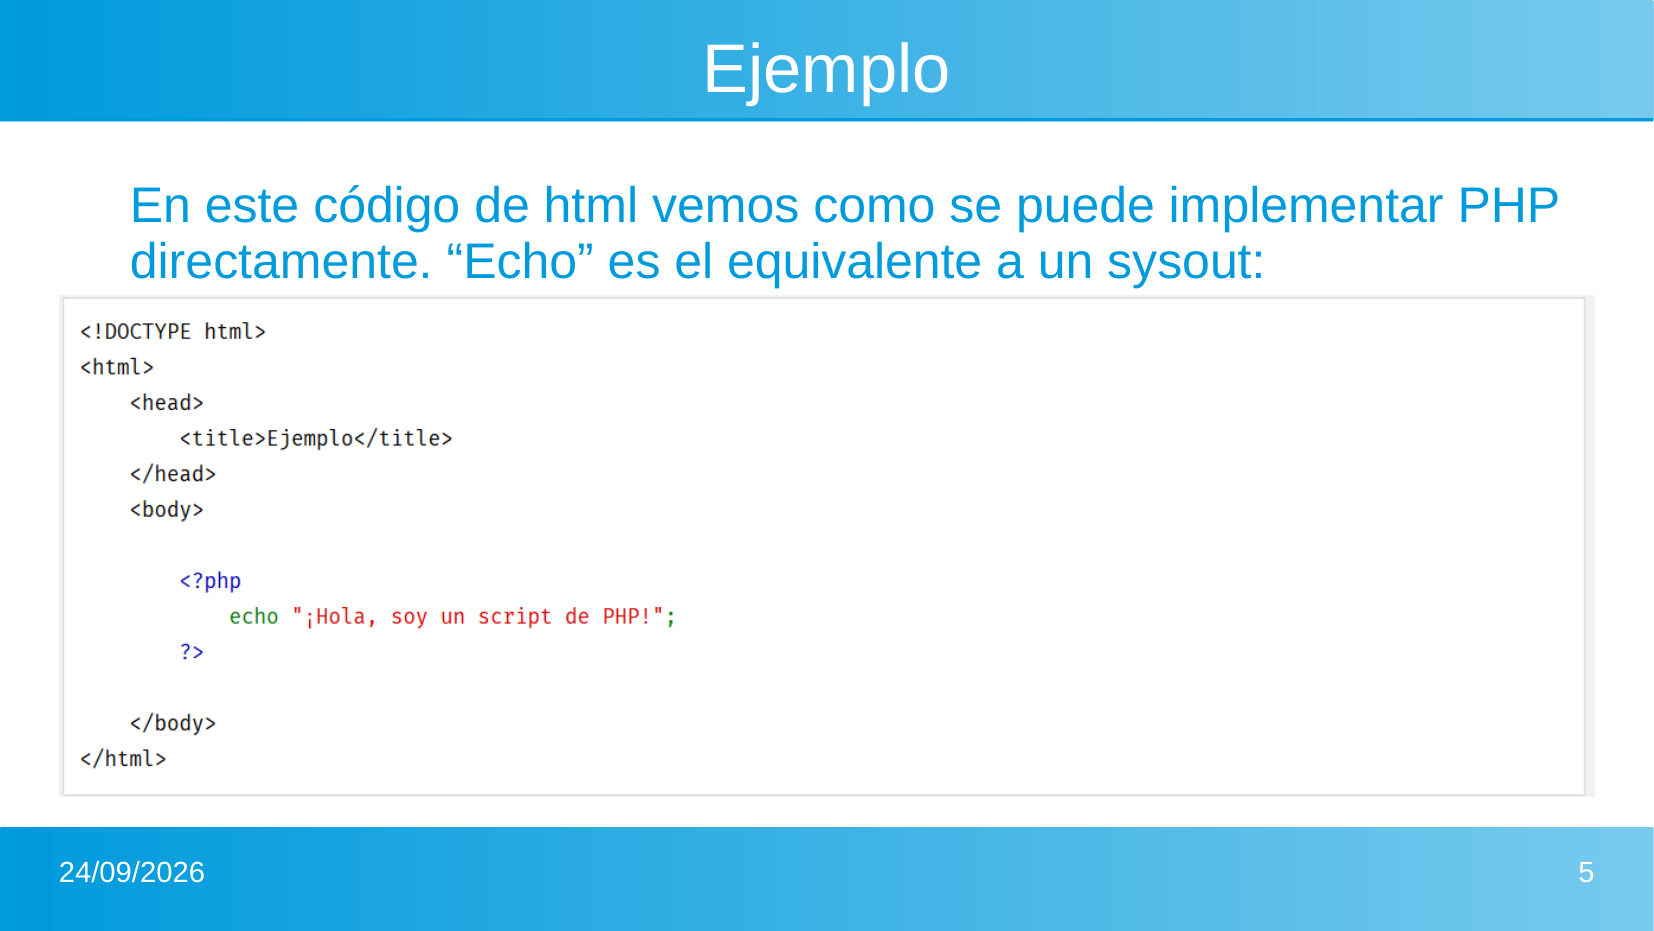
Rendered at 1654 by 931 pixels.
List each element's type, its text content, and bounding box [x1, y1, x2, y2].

title Ejemplo [59, 29, 1595, 108]
list En este código de html vemos como se puede implementar PHP directamente. “Echo” es el equivalente a un sysout: [59, 177, 1595, 295]
picture [59, 295, 1595, 797]
